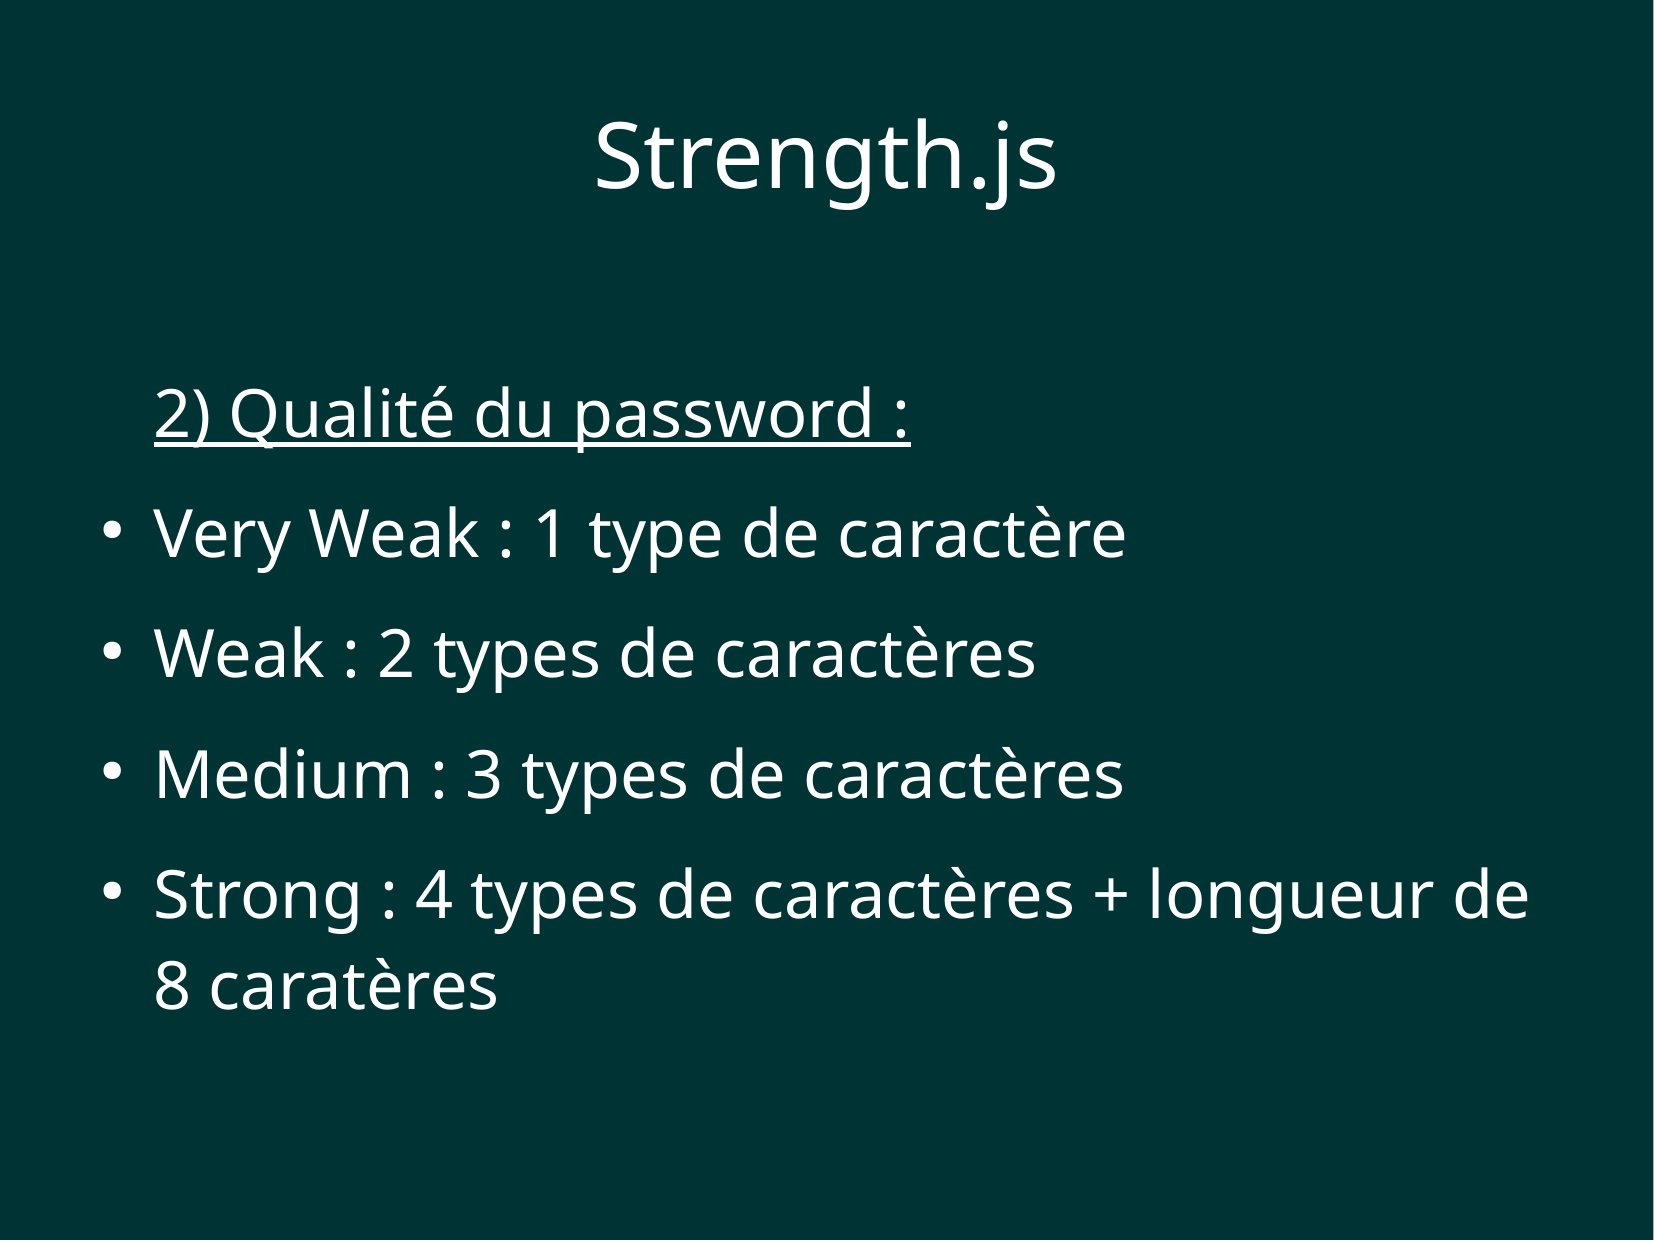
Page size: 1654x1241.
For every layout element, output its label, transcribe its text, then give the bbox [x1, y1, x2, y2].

list 2) Qualité du password : Very Weak : 1 type de caractère Weak : 2 types de caractères Medium : 3 types de caractères Strong : 4 types de caractères + longueur de 8 caratères [82, 366, 1571, 1086]
title Strength.js [82, 49, 1571, 257]
